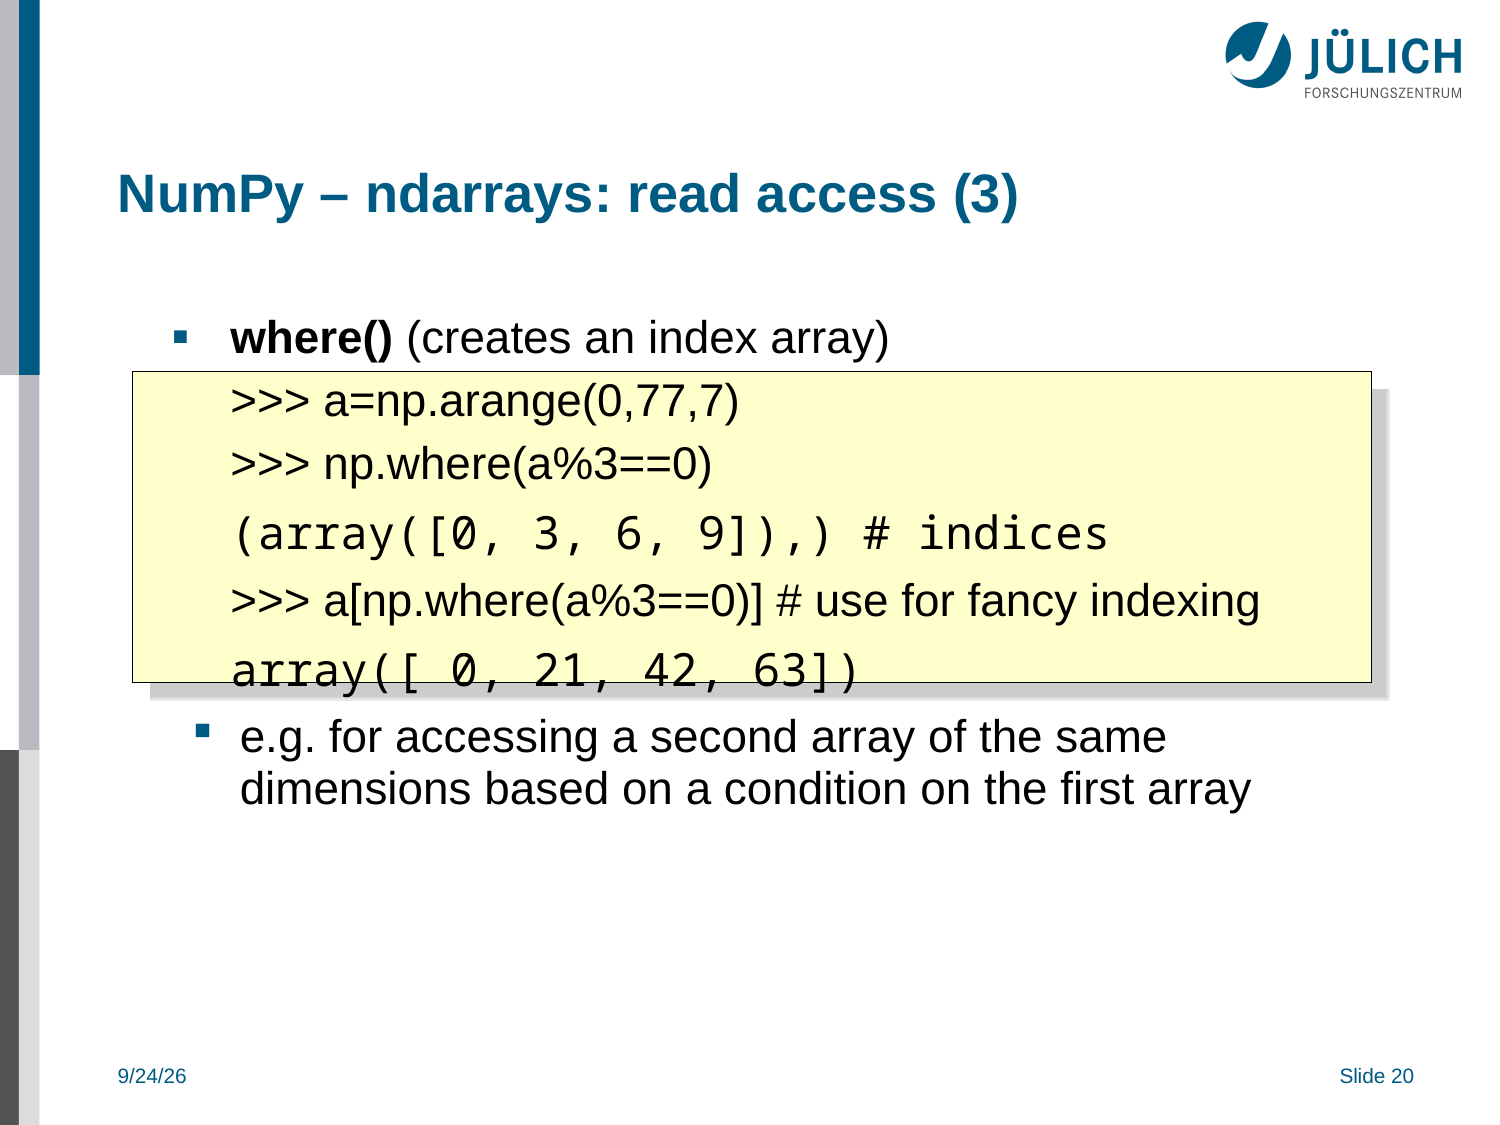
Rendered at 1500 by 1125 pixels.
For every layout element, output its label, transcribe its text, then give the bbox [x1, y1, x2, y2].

title NumPy – ndarrays: read access (3) [117, 99, 1393, 288]
list where() (creates an index array) >>> a=np.arange(0,77,7) >>> np.where(a%3==0) (array([0, 3, 6, 9]),) # indices >>> a[np.where(a%3==0)] # use for fancy indexing array([ 0, 21, 42, 63]) e.g. for accessing a second array of the same dimensions based on a condition on the first array [117, 312, 1393, 988]
picture [1224, 20, 1461, 98]
